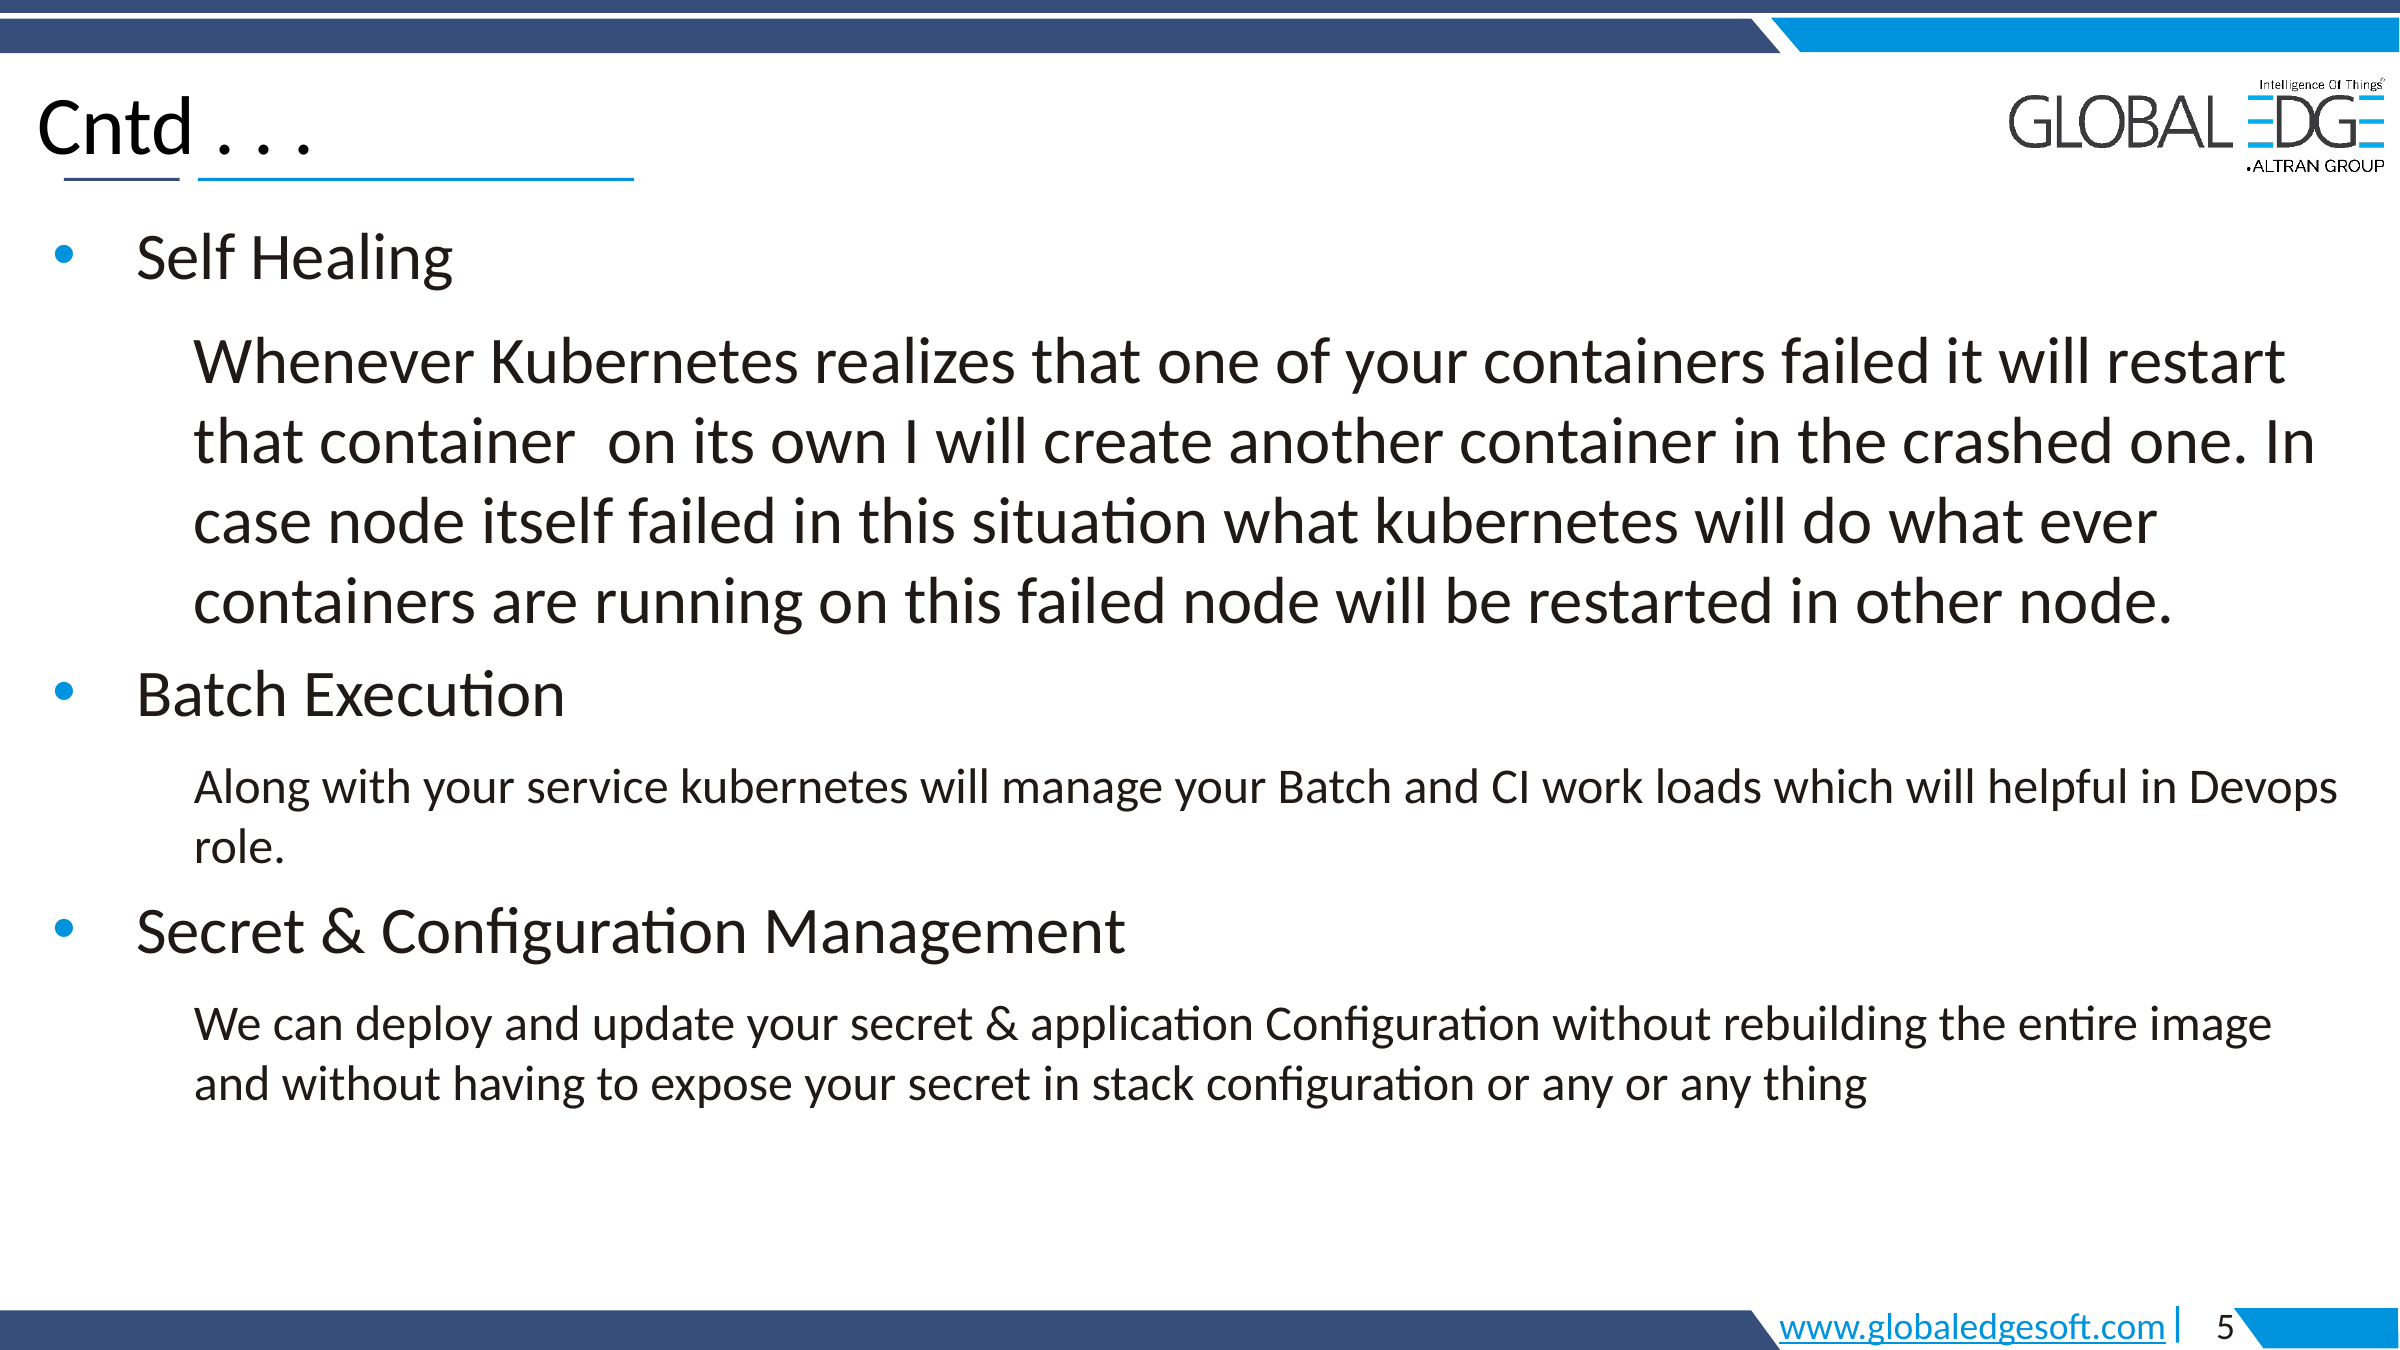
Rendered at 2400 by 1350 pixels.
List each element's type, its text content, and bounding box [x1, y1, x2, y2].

list Self Healing Whenever Kubernetes realizes that one of your containers failed it will restart that container on its own I will create another container in the crashed one. In case node itself failed in this situation what kubernetes will do what ever containers are running on this failed node will be restarted in other node. Batch Execution Along with your service kubernetes will manage your Batch and CI work loads which will helpful in Devops role. Secret & Configuration Management We can deploy and update your secret & application Configuration without rebuilding the entire image and without having to expose your secret in stack configuration or any or any thing [40, 207, 2358, 1288]
picture [2001, 67, 2392, 182]
title Cntd . . . [26, 64, 1977, 178]
